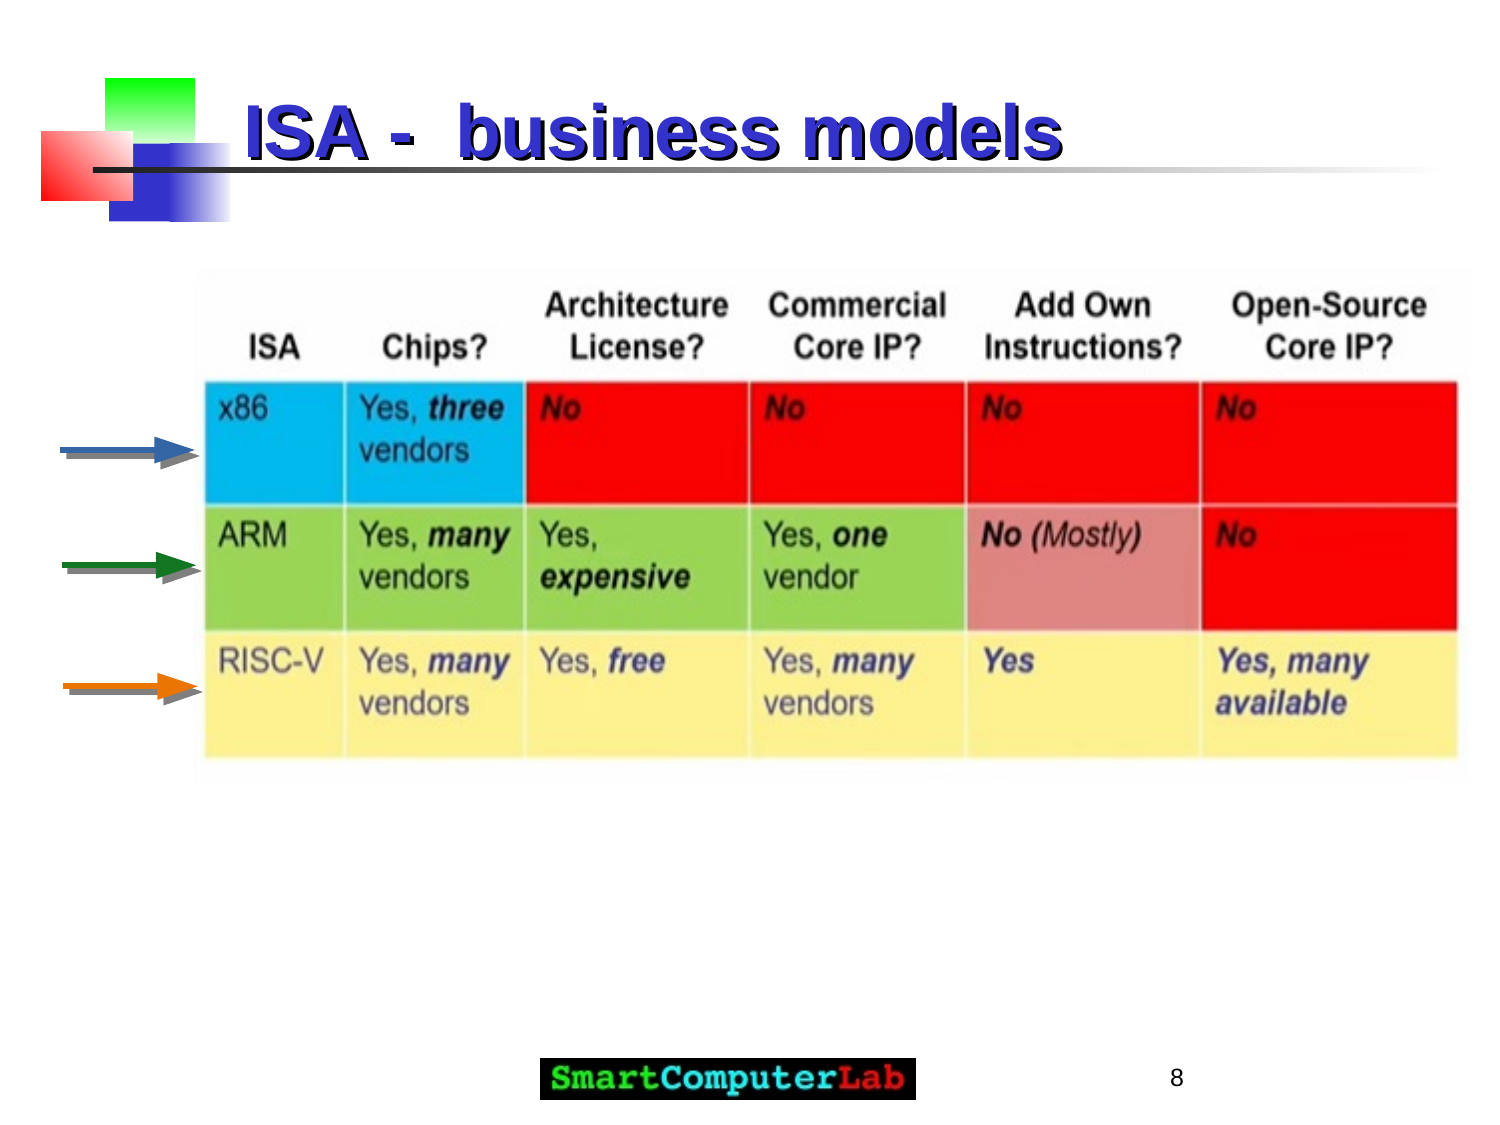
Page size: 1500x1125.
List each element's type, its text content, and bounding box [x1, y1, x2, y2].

picture [540, 1058, 916, 1100]
title ISA - business models [75, 72, 1232, 180]
picture [194, 269, 1471, 786]
